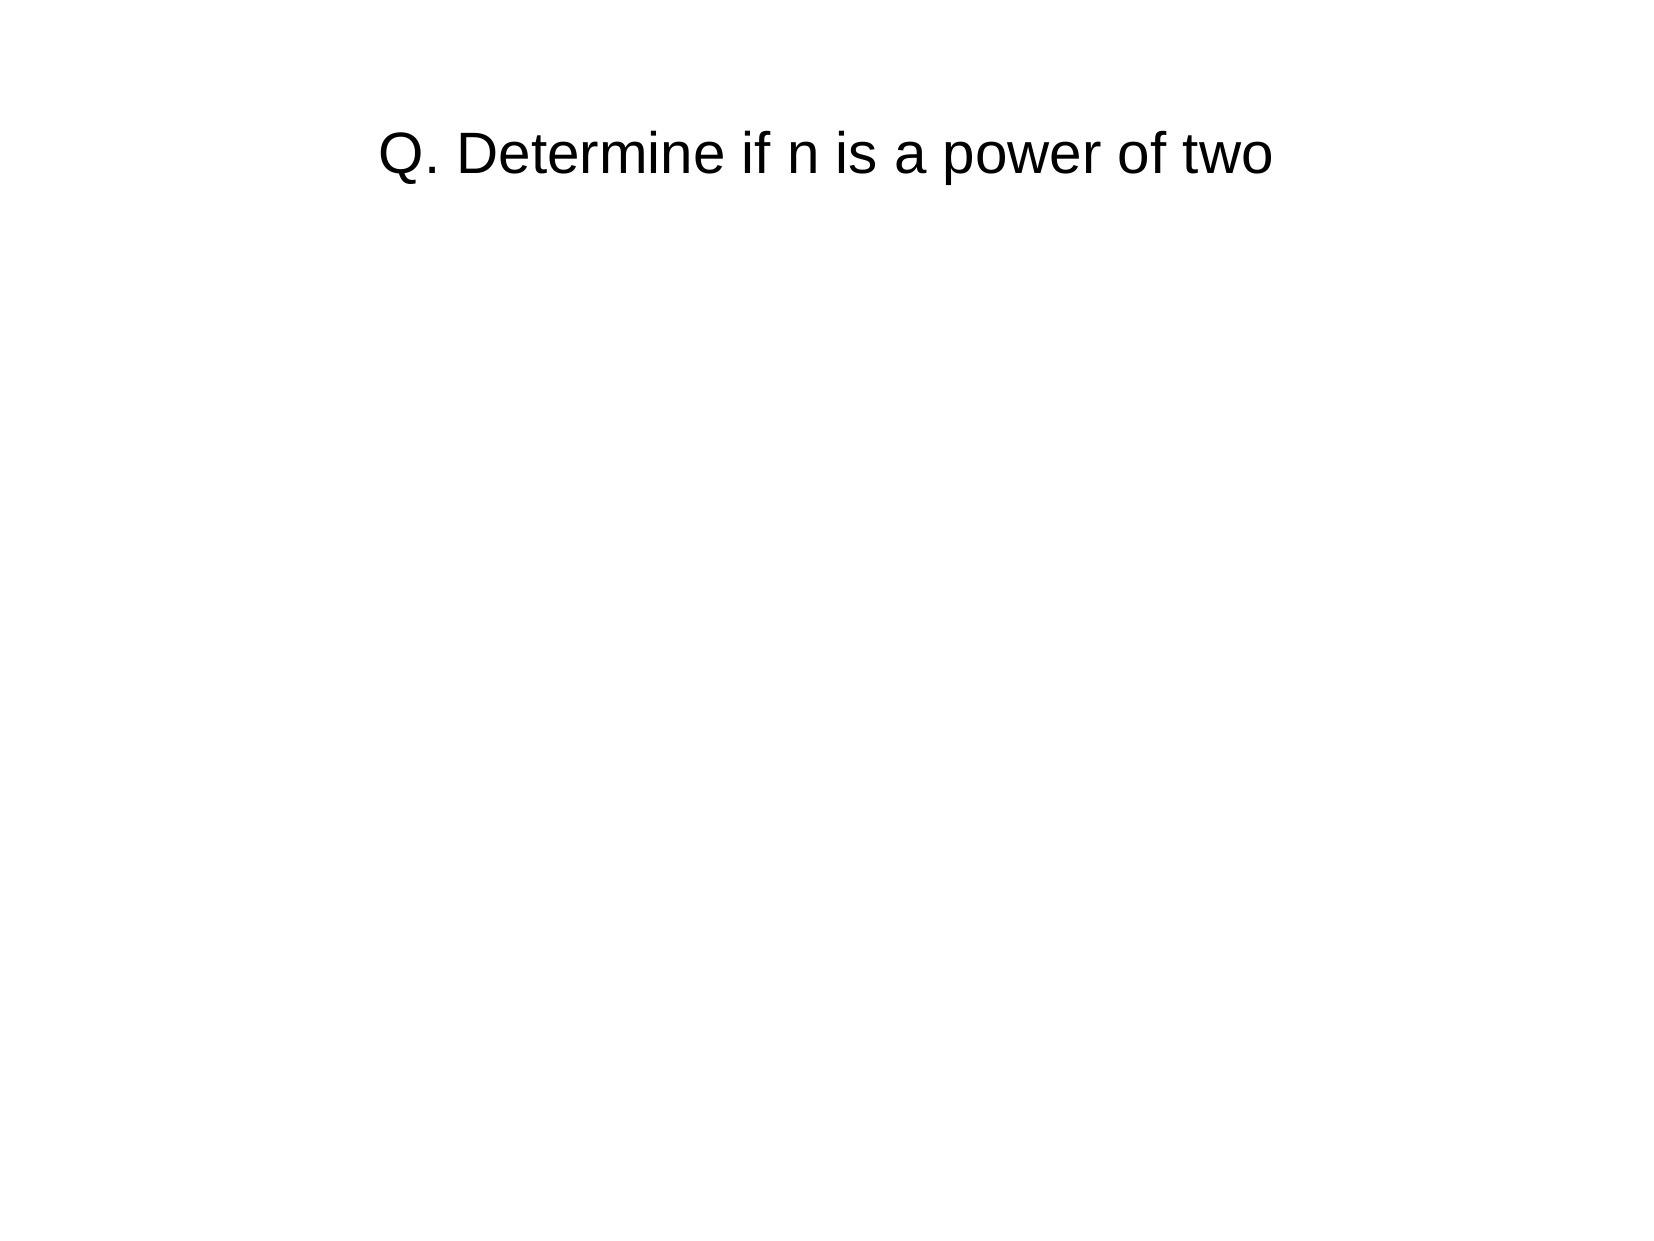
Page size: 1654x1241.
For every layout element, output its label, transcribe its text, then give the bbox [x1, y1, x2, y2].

title Q. Determine if n is a power of two [82, 49, 1571, 257]
